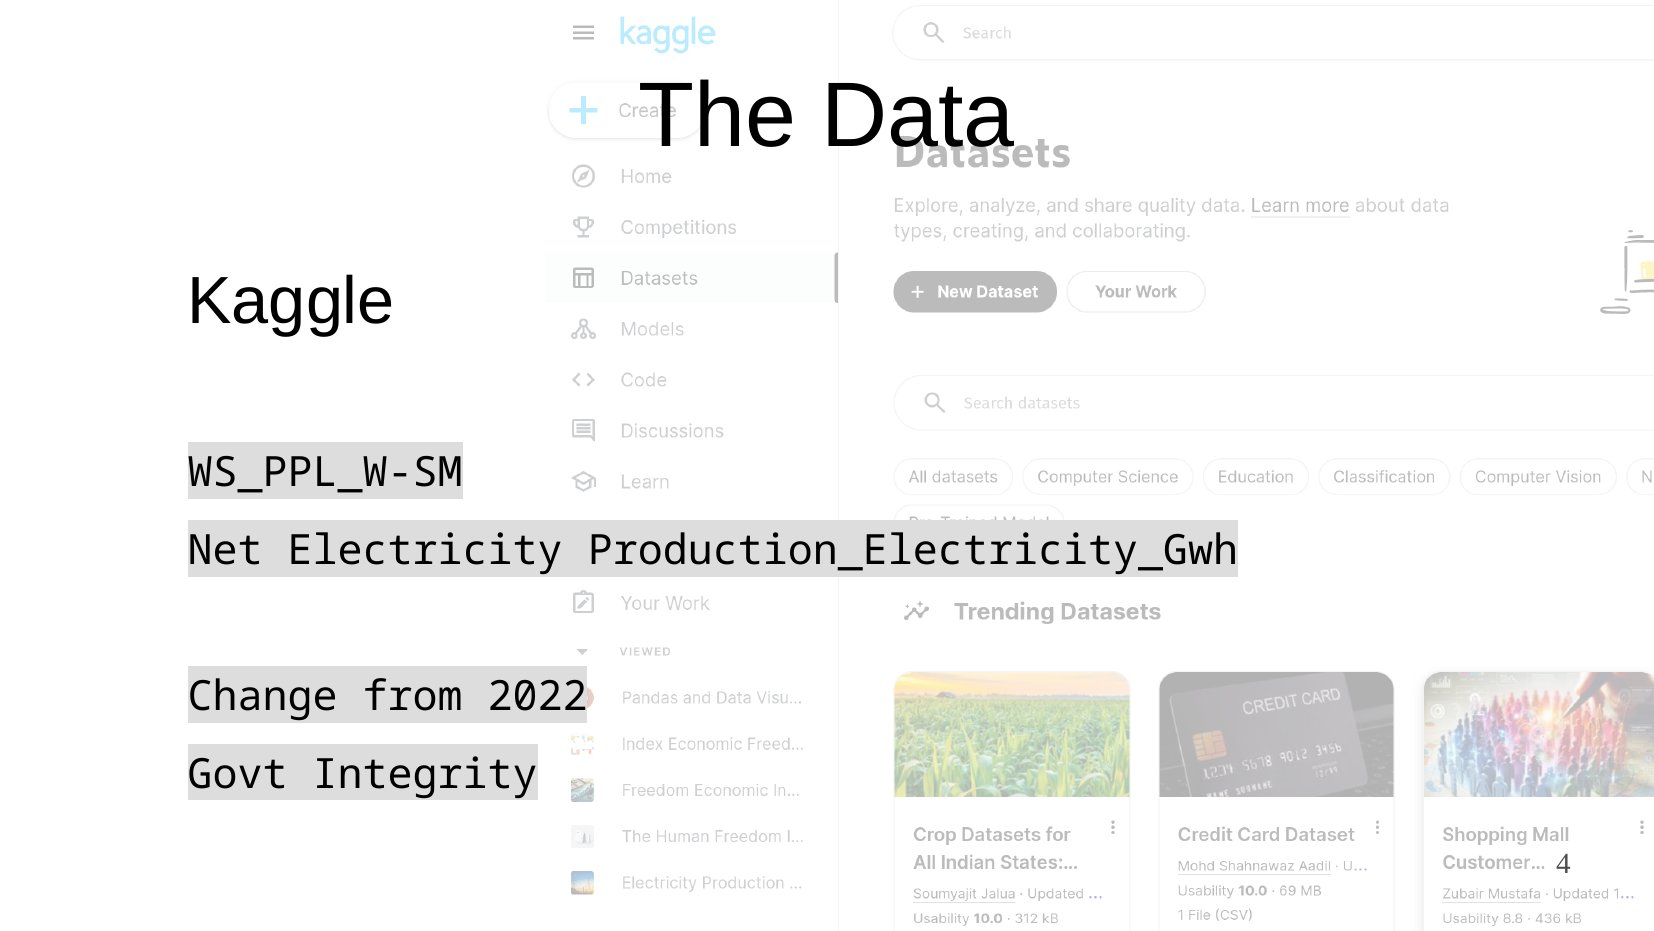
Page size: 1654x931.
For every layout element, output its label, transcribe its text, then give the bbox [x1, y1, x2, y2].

picture [545, 0, 1654, 931]
text_box Kaggle WS_PPL_W-SM Net Electricity Production_Electricity_Gwh Change from 2022 Govt Integrity [187, 262, 1571, 758]
title The Data [82, 37, 1571, 193]
